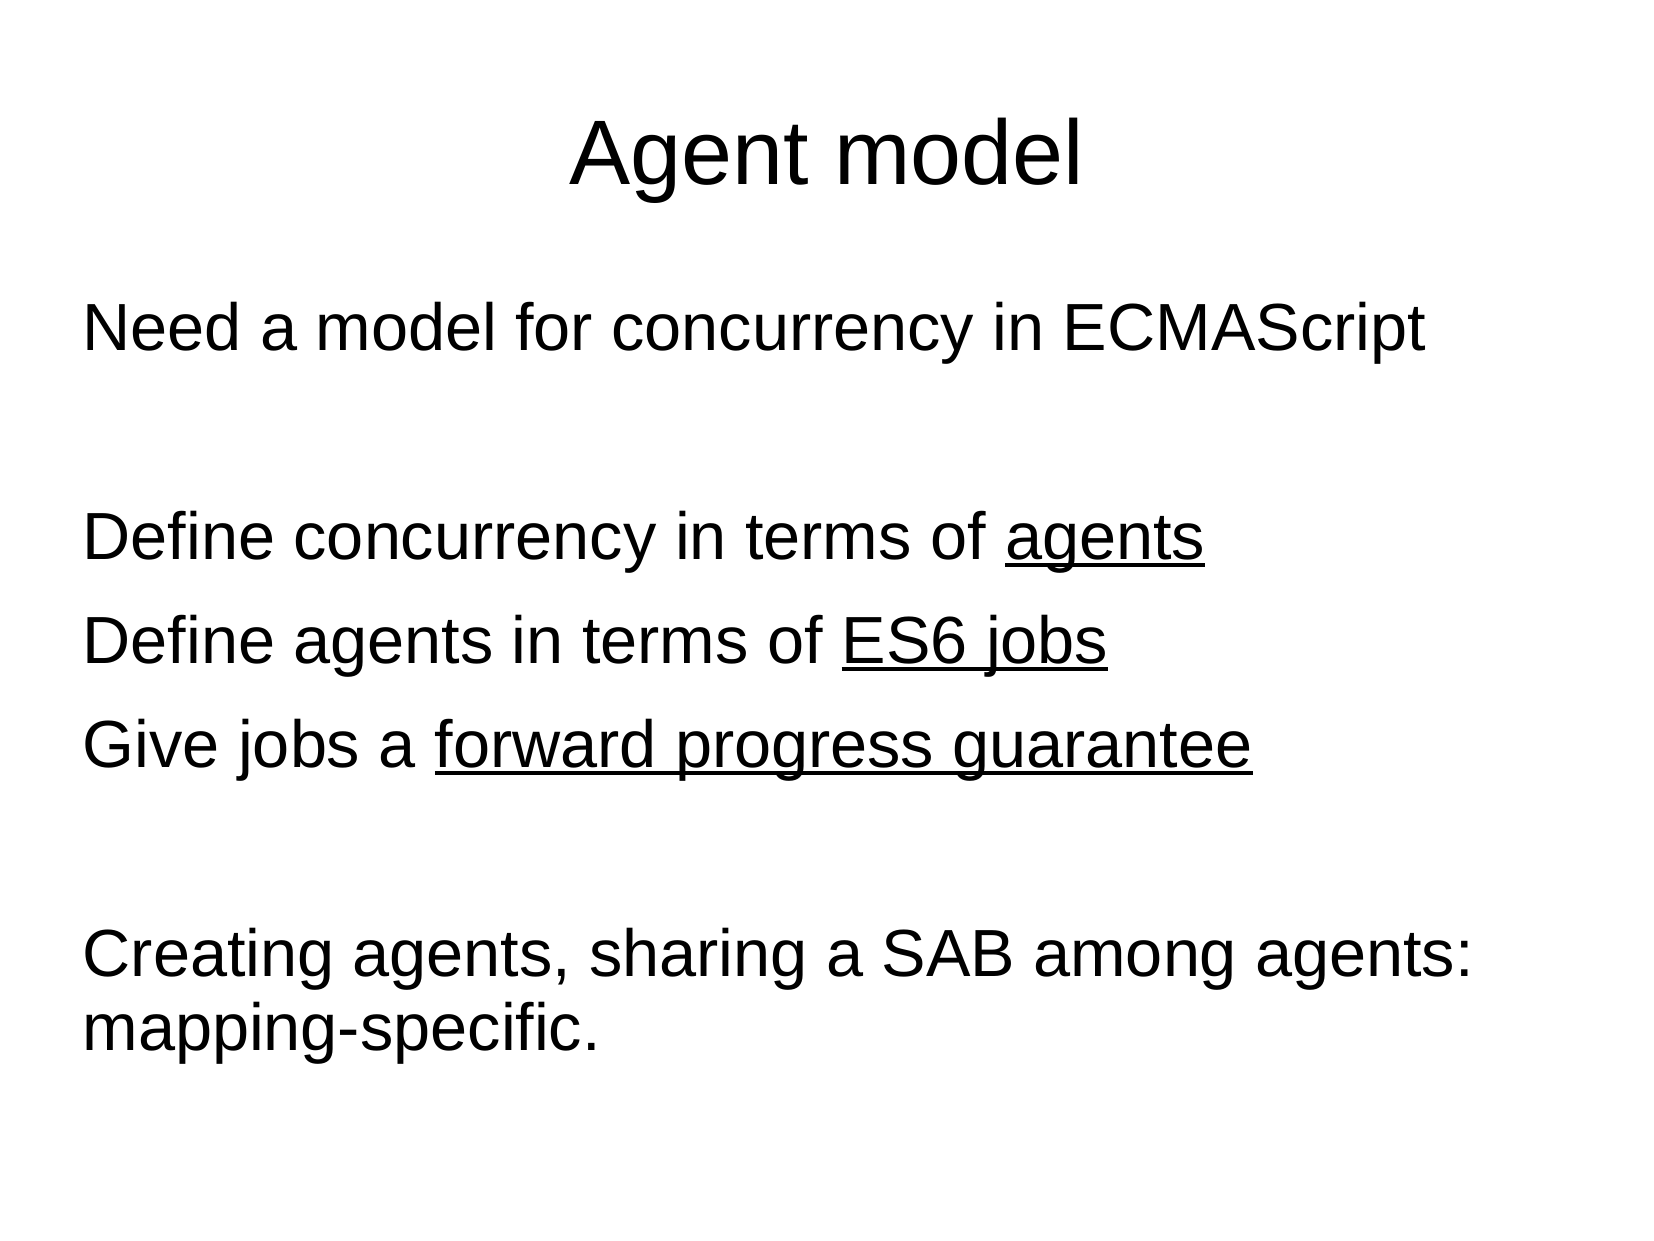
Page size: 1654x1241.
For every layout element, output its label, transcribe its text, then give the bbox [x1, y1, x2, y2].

title Agent model [82, 49, 1571, 257]
list Need a model for concurrency in ECMAScript Define concurrency in terms of agents Define agents in terms of ES6 jobs Give jobs a forward progress guarantee Creating agents, sharing a SAB among agents: mapping-specific. [82, 290, 1571, 1241]
